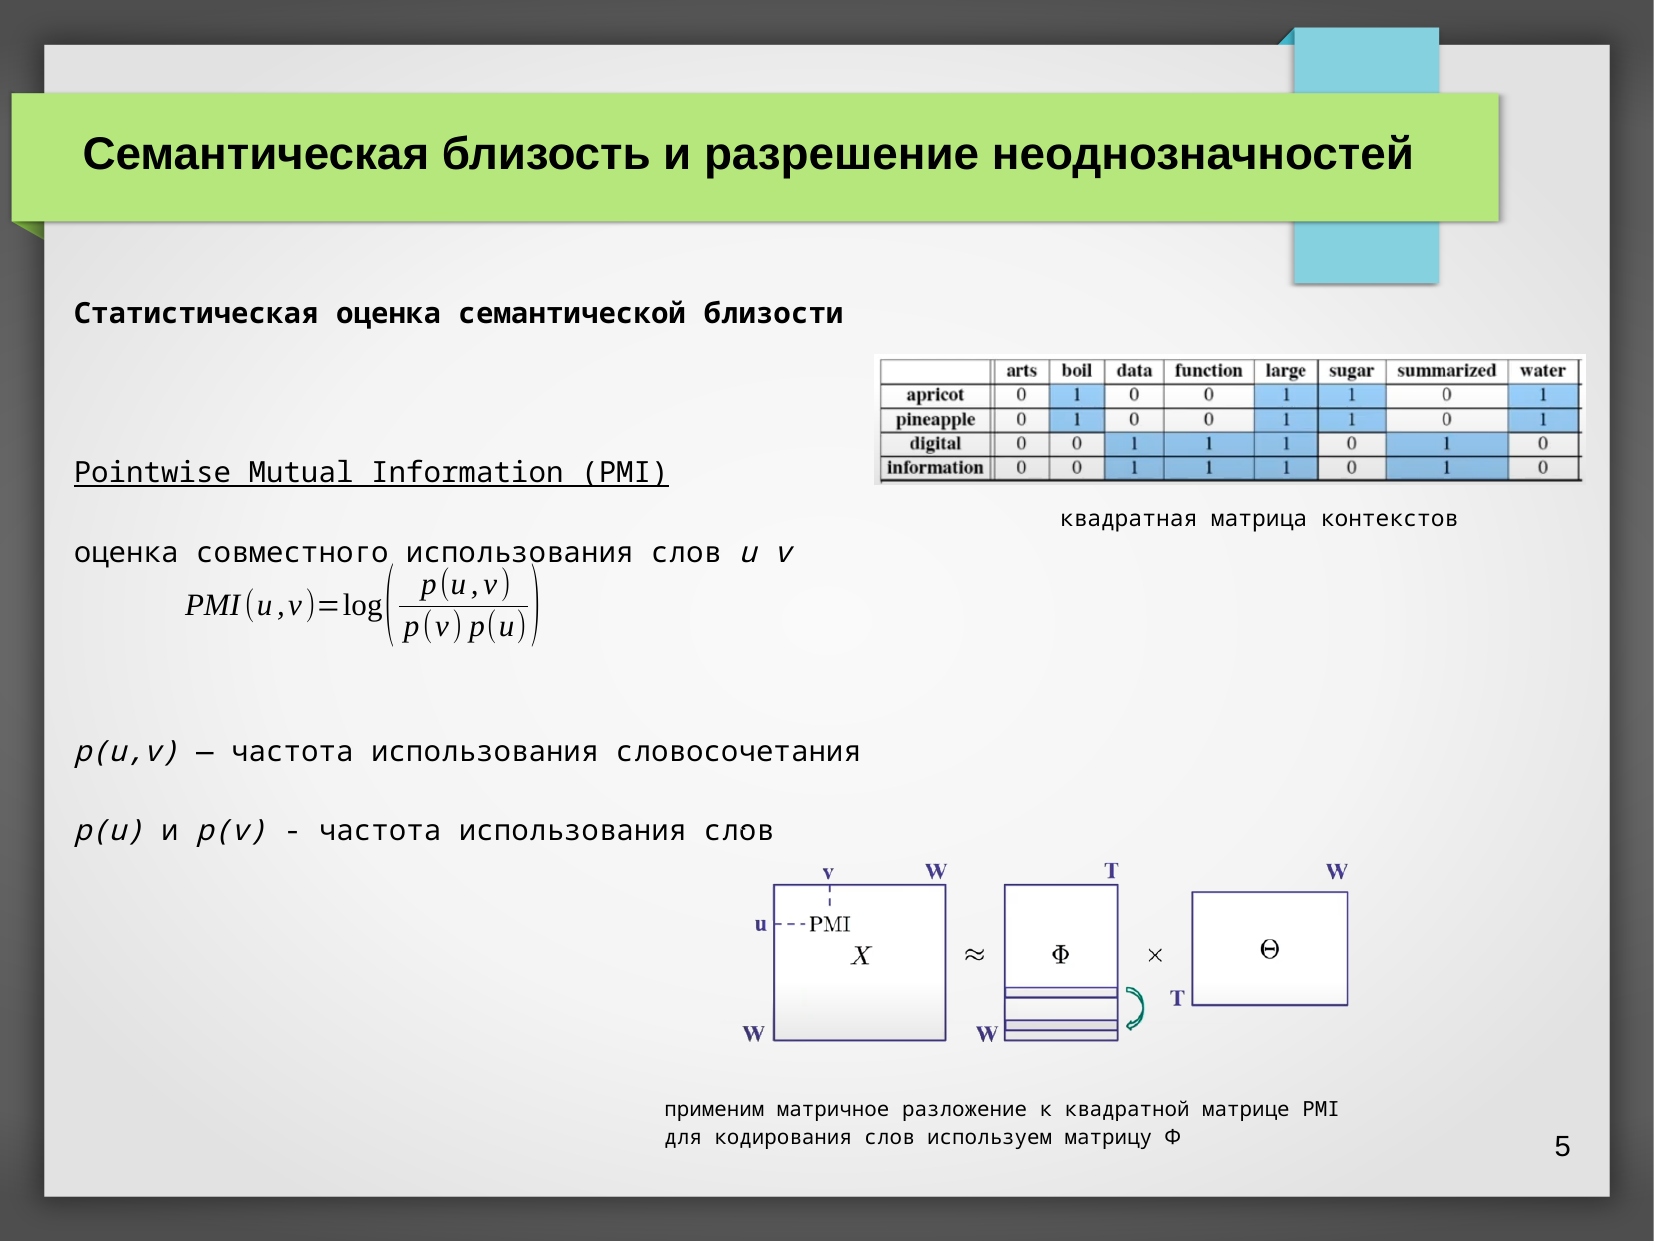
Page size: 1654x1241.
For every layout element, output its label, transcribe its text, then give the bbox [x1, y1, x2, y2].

text_box Статистическая оценка семантической близости Pointwise Mutual Information (PMI) оценка совместного использования слов u v p(u,v) — частота использования словосочетания p(u) и p(v) - частота использования слов [59, 285, 1016, 780]
text_box квадратная матрица контекстов [1044, 494, 1527, 544]
picture [0, 0, 1654, 1241]
chart [177, 561, 548, 650]
title Семантическая близость и разрешение неоднозначностей [82, 121, 1489, 187]
text_box применим матричное разложение к квадратной матрице PMI для кодирования слов используем матрицу Ф [649, 1086, 1418, 1170]
